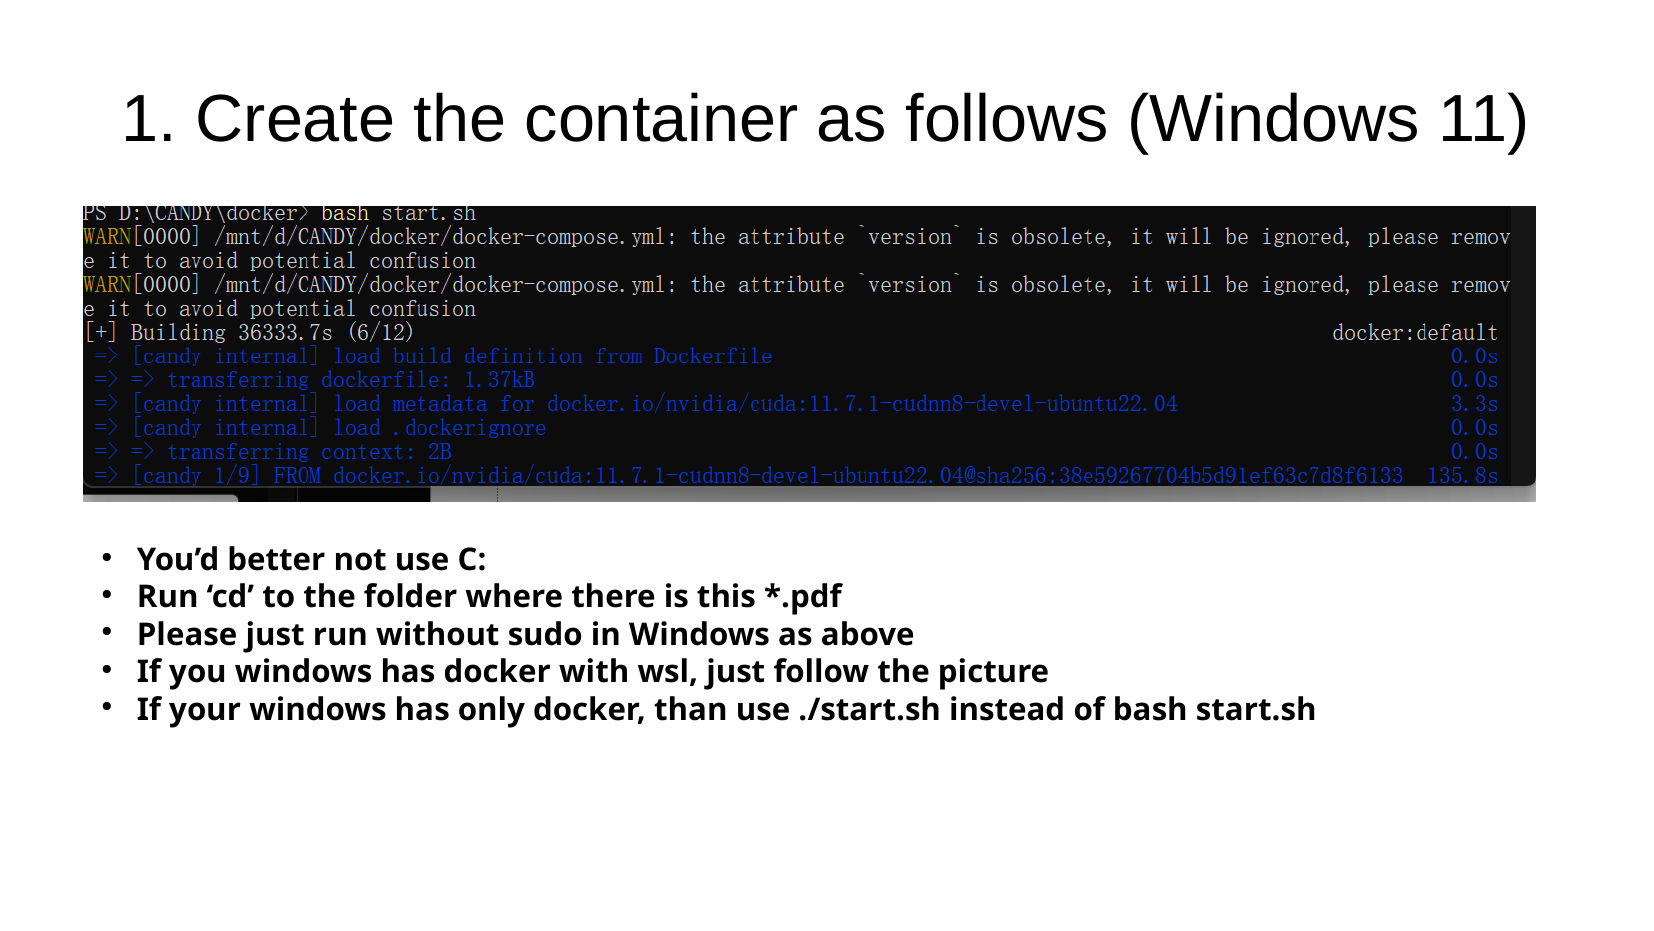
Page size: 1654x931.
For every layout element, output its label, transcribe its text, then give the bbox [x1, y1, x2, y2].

picture [83, 206, 1536, 502]
text_box You’d better not use C: Run ‘cd’ to the folder where there is this *.pdf Please just run without sudo in Windows as above If you windows has docker with wsl, just follow the picture If your windows has only docker, than use ./start.sh instead of bash start.sh [86, 531, 1418, 734]
title 1. Create the container as follows (Windows 11) [82, 37, 1571, 193]
